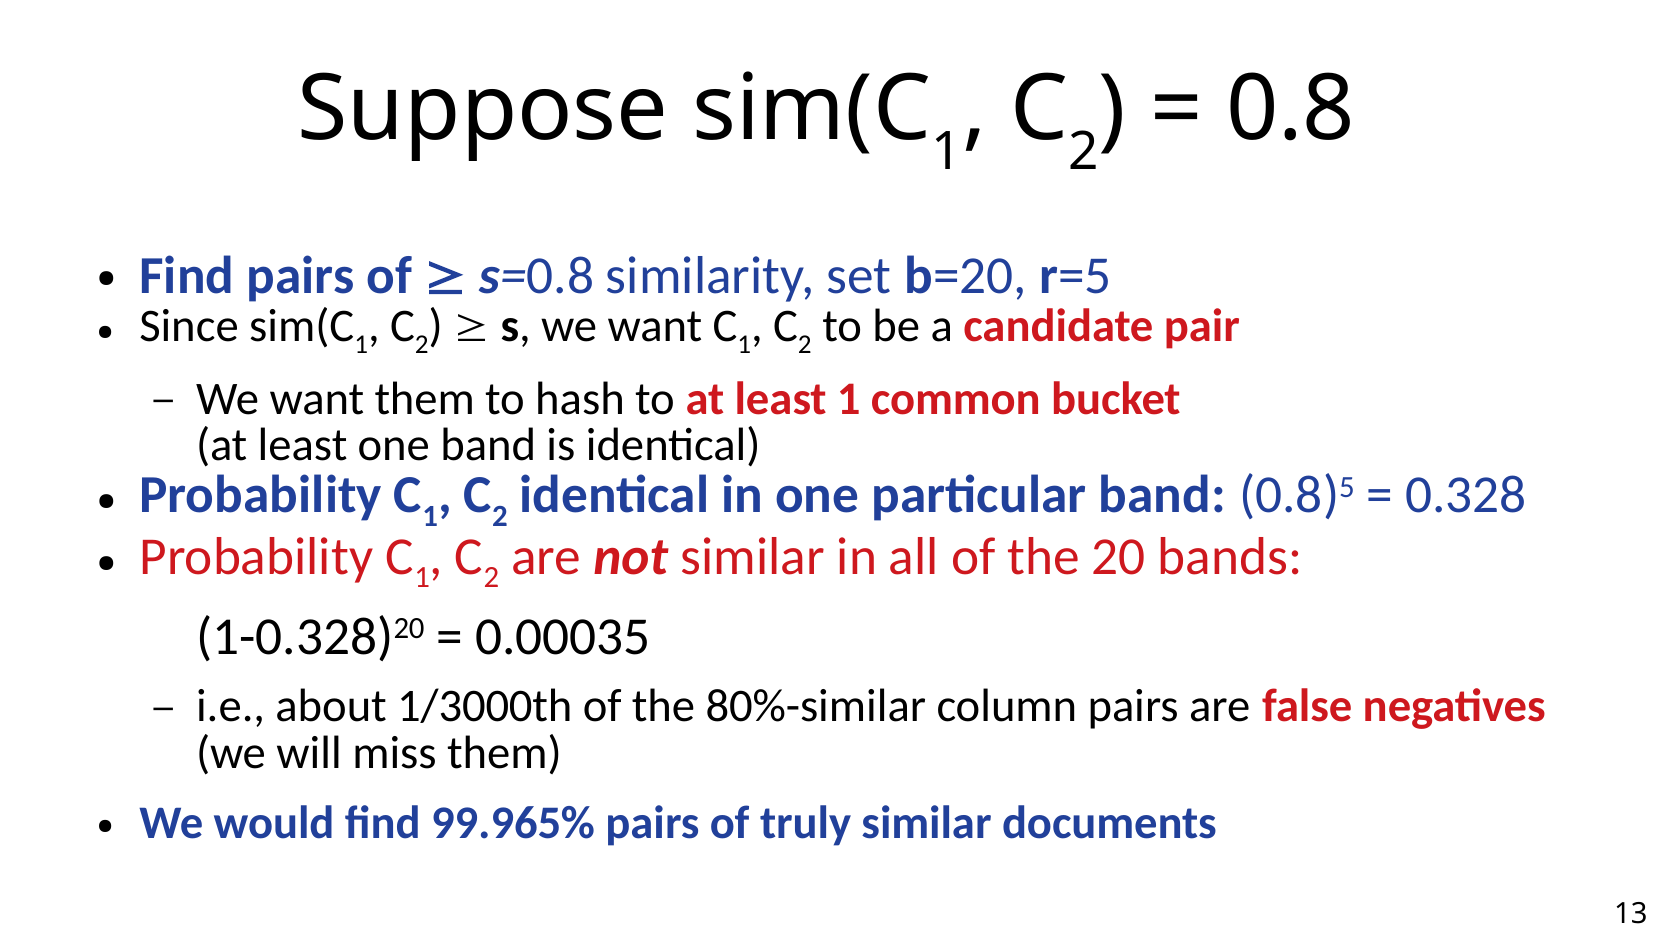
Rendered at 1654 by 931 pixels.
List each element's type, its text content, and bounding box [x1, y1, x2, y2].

title Suppose sim(C1, C2) = 0.8 [82, 1, 1571, 226]
list Find pairs of  s=0.8 similarity, set b=20, r=5 Since sim(C1, C2)  s, we want C1, C2 to be a candidate pair We want them to hash to at least 1 common bucket (at least one band is identical) Probability C1, C2 identical in one particular band: (0.8)5 = 0.328 Probability C1, C2 are not similar in all of the 20 bands: (1-0.328)20 = 0.00035 i.e., about 1/3000th of the 80%-similar column pairs are false negatives (we will miss them) We would find 99.965% pairs of truly similar documents [82, 253, 1571, 888]
